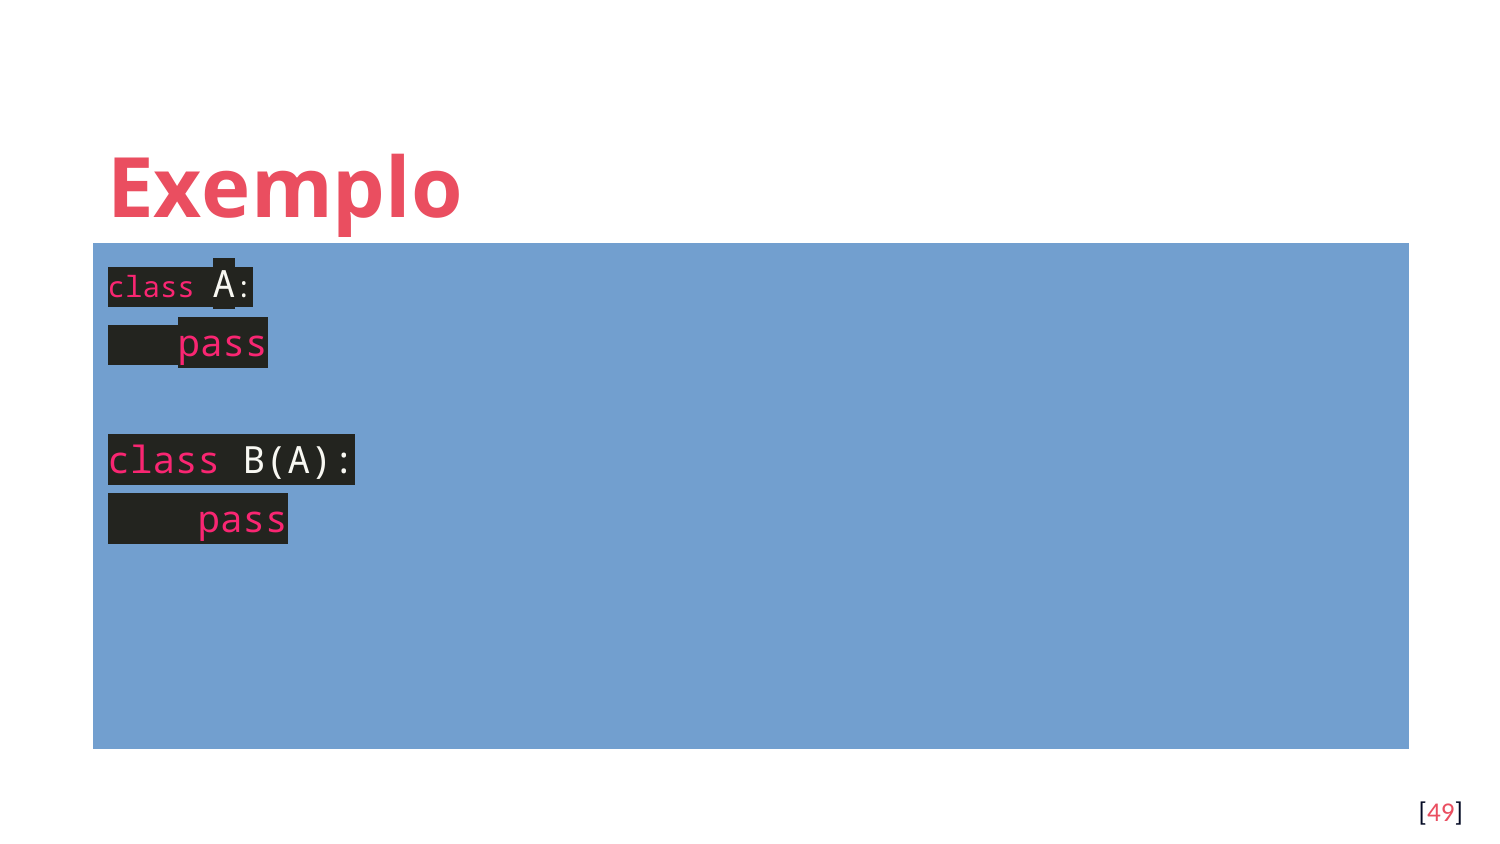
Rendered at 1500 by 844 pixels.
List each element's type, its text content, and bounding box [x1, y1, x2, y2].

text_box Exemplo [92, 104, 1408, 243]
slide_number [49] [1403, 779, 1494, 844]
table_header class A: pass class B(A): pass [93, 243, 1409, 749]
